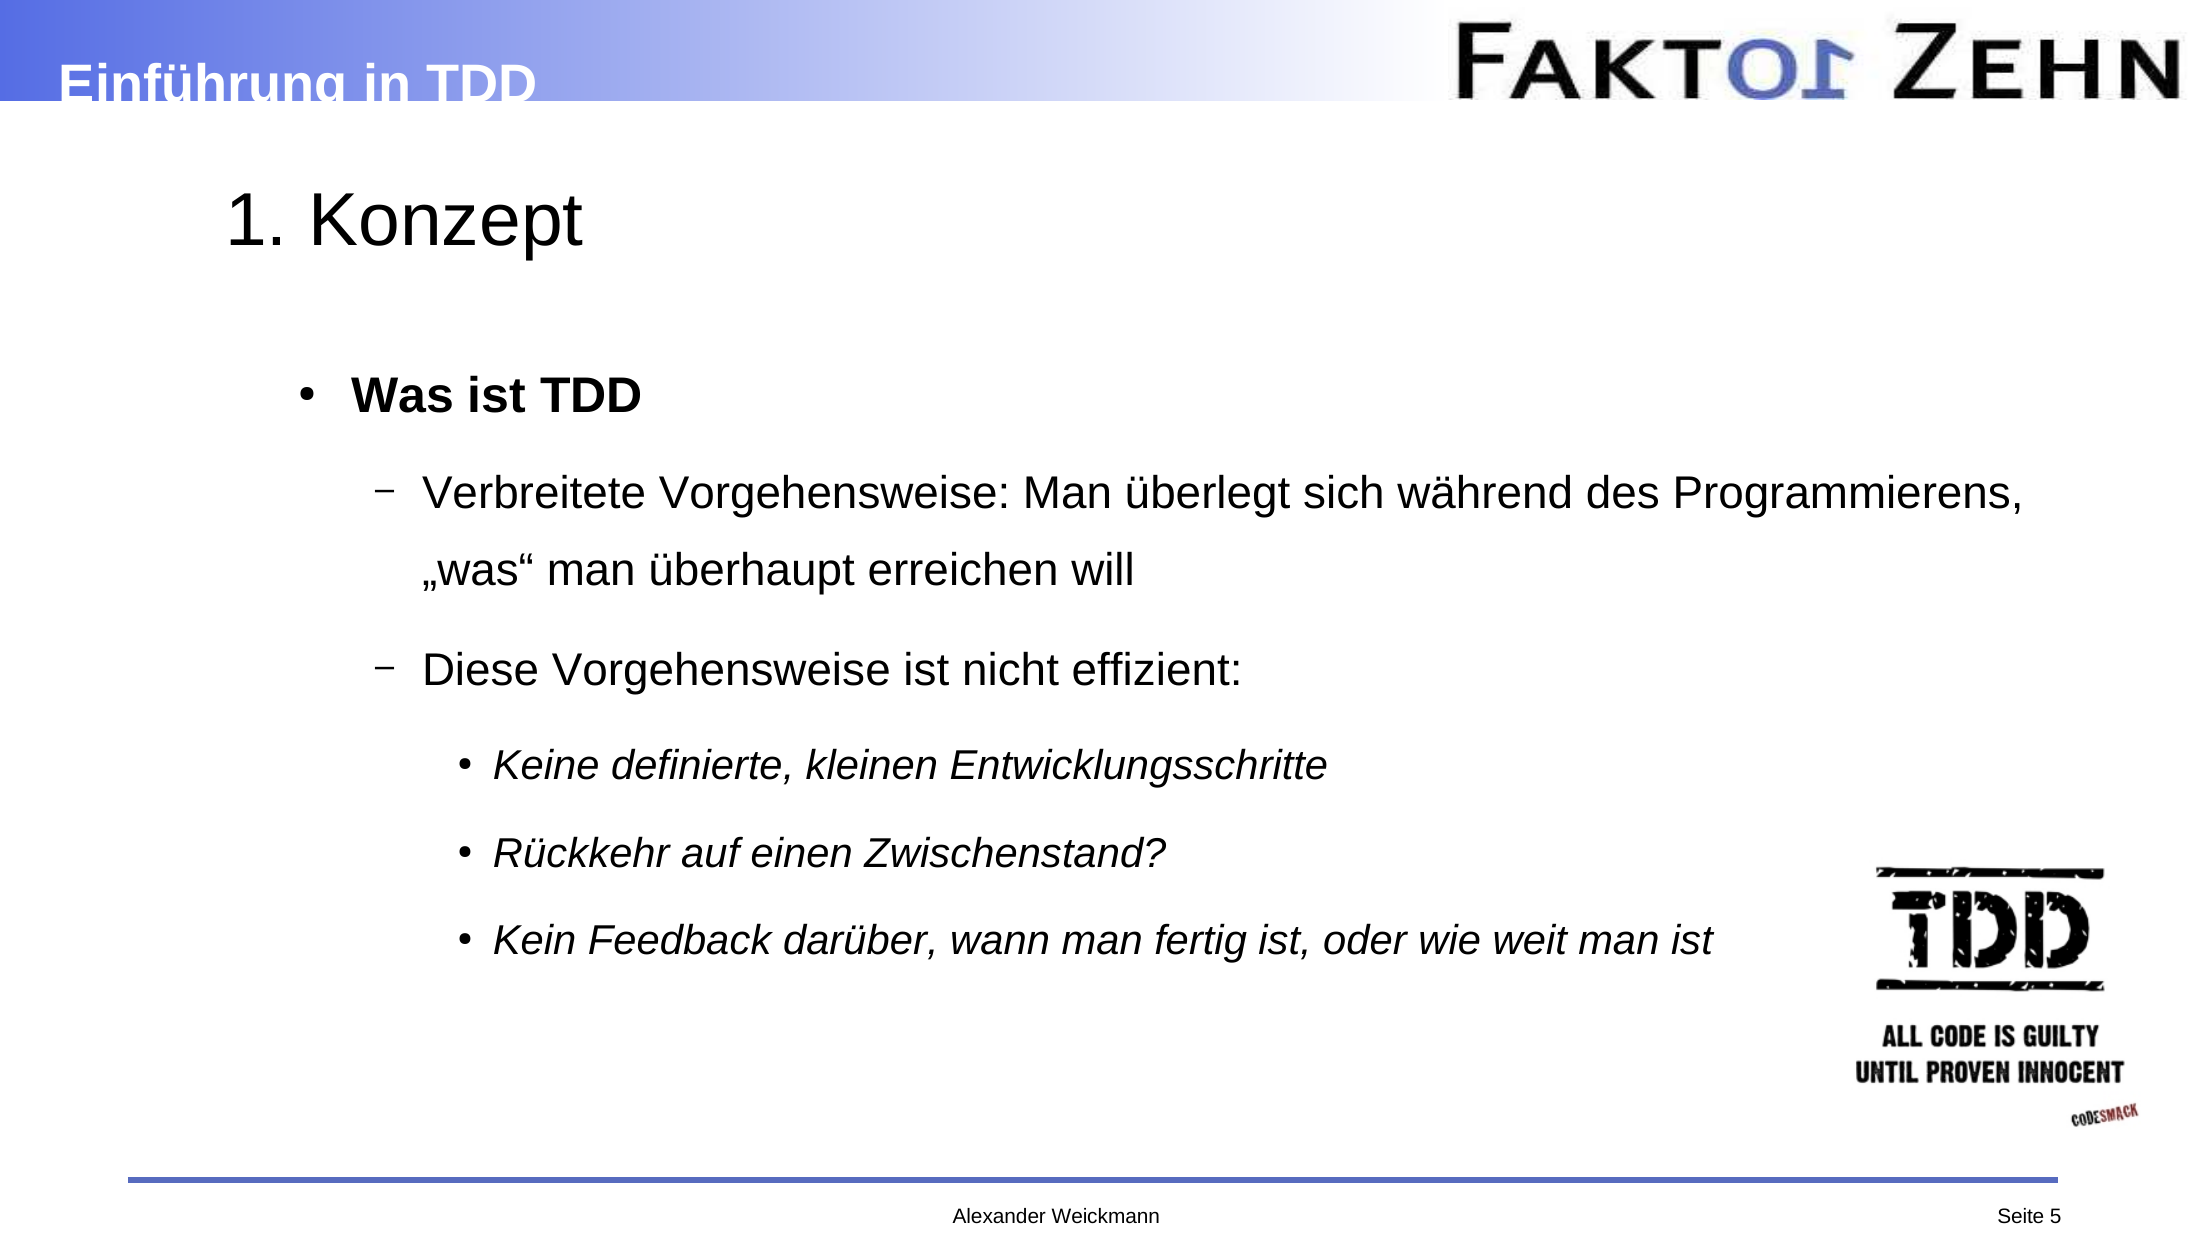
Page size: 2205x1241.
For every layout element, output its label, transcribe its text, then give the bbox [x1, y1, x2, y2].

list Was ist TDD Verbreitete Vorgehensweise: Man überlegt sich während des Programmierens, „was“ man überhaupt erreichen will Diese Vorgehensweise ist nicht effizient: Keine definierte, kleinen Entwicklungsschritte Rückkehr auf einen Zwischenstand? Kein Feedback darüber, wann man fertig ist, oder wie weit man ist [280, 339, 2036, 1108]
title 1. Konzept [225, 142, 1981, 296]
picture [1840, 808, 2141, 1176]
picture [1448, 7, 2191, 100]
